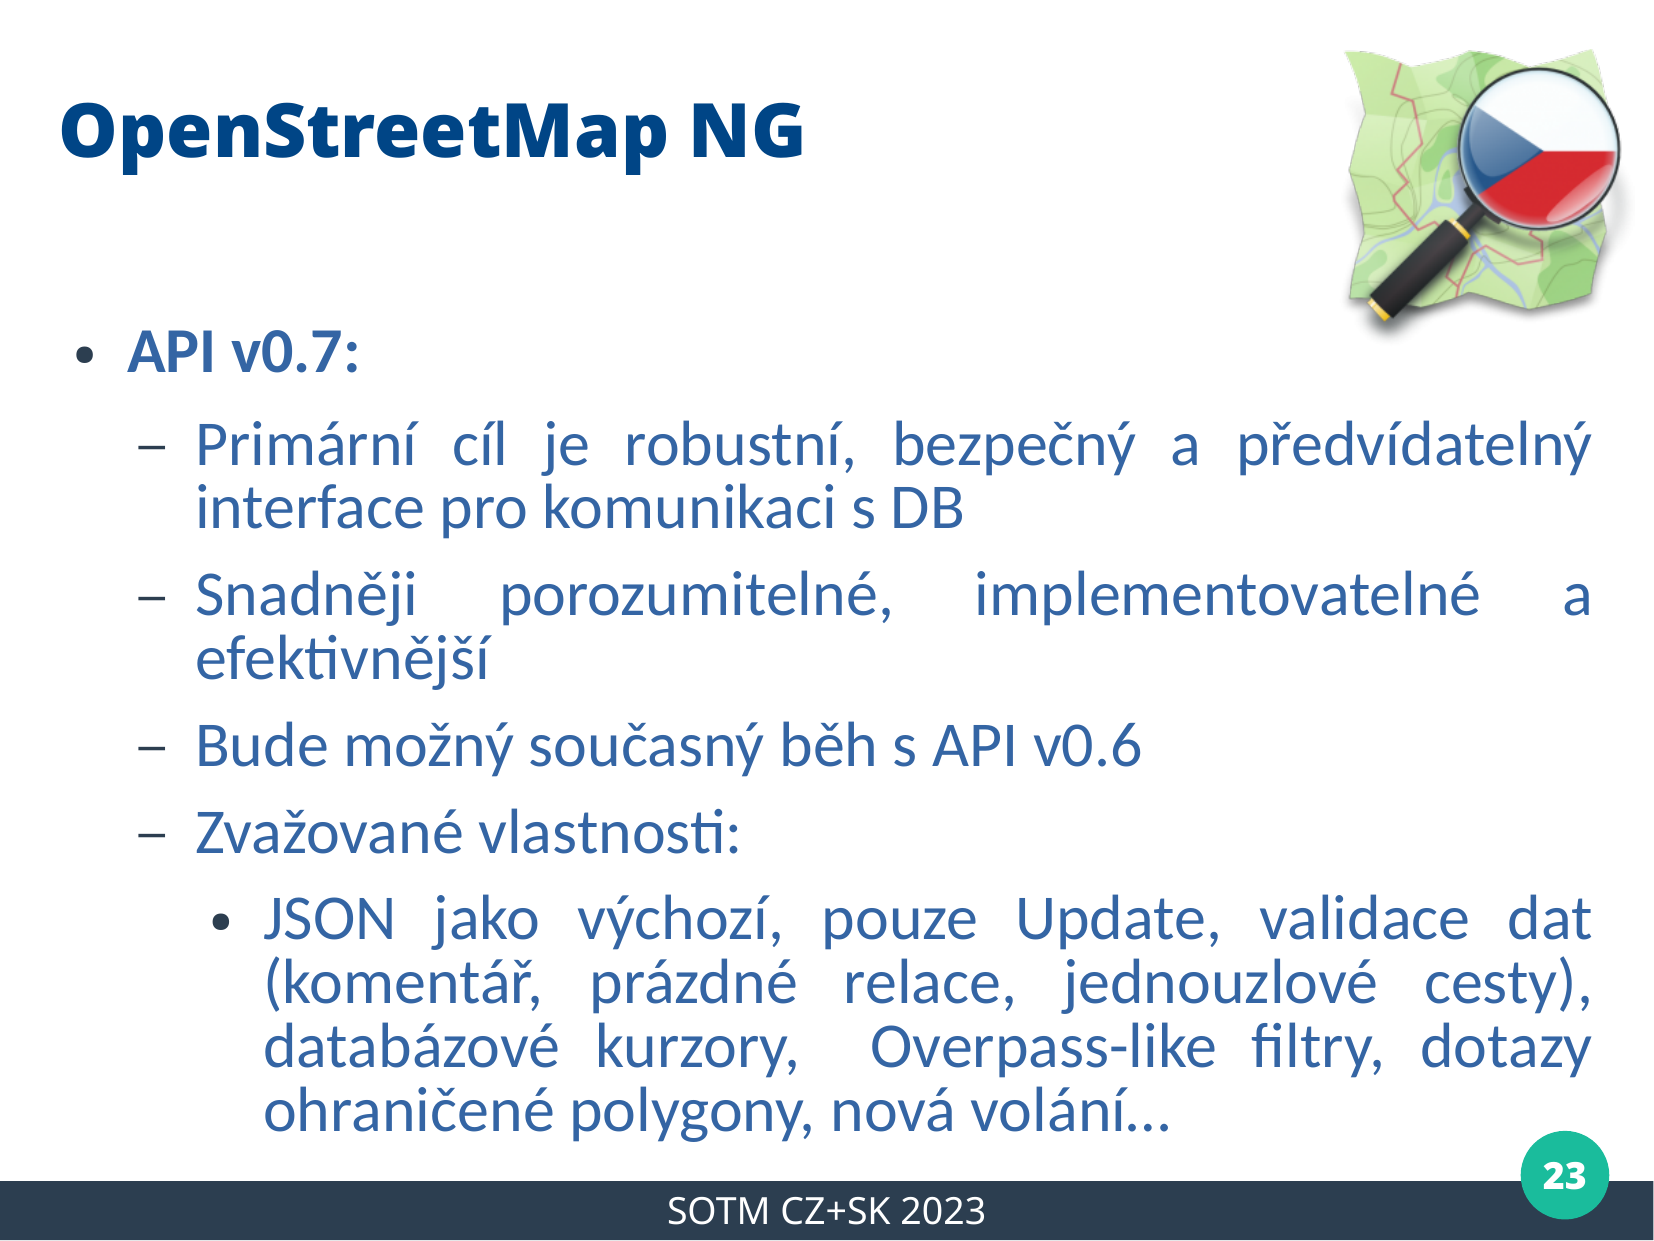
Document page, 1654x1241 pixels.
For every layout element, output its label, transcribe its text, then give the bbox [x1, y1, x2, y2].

picture [1334, 49, 1635, 350]
title OpenStreetMap NG [59, 49, 1347, 207]
list API v0.7: Primární cíl je robustní, bezpečný a předvídatelný interface pro komunikaci s DB Snadněji porozumitelné, implementovatelné a efektivnější Bude možný současný běh s API v0.6 Zvažované vlastnosti: JSON jako výchozí, pouze Update, validace dat (komentář, prázdné relace, jednouzlové cesty), databázové kurzory, Overpass-like filtry, dotazy ohraničené polygony, nová volání… [59, 324, 1595, 1152]
